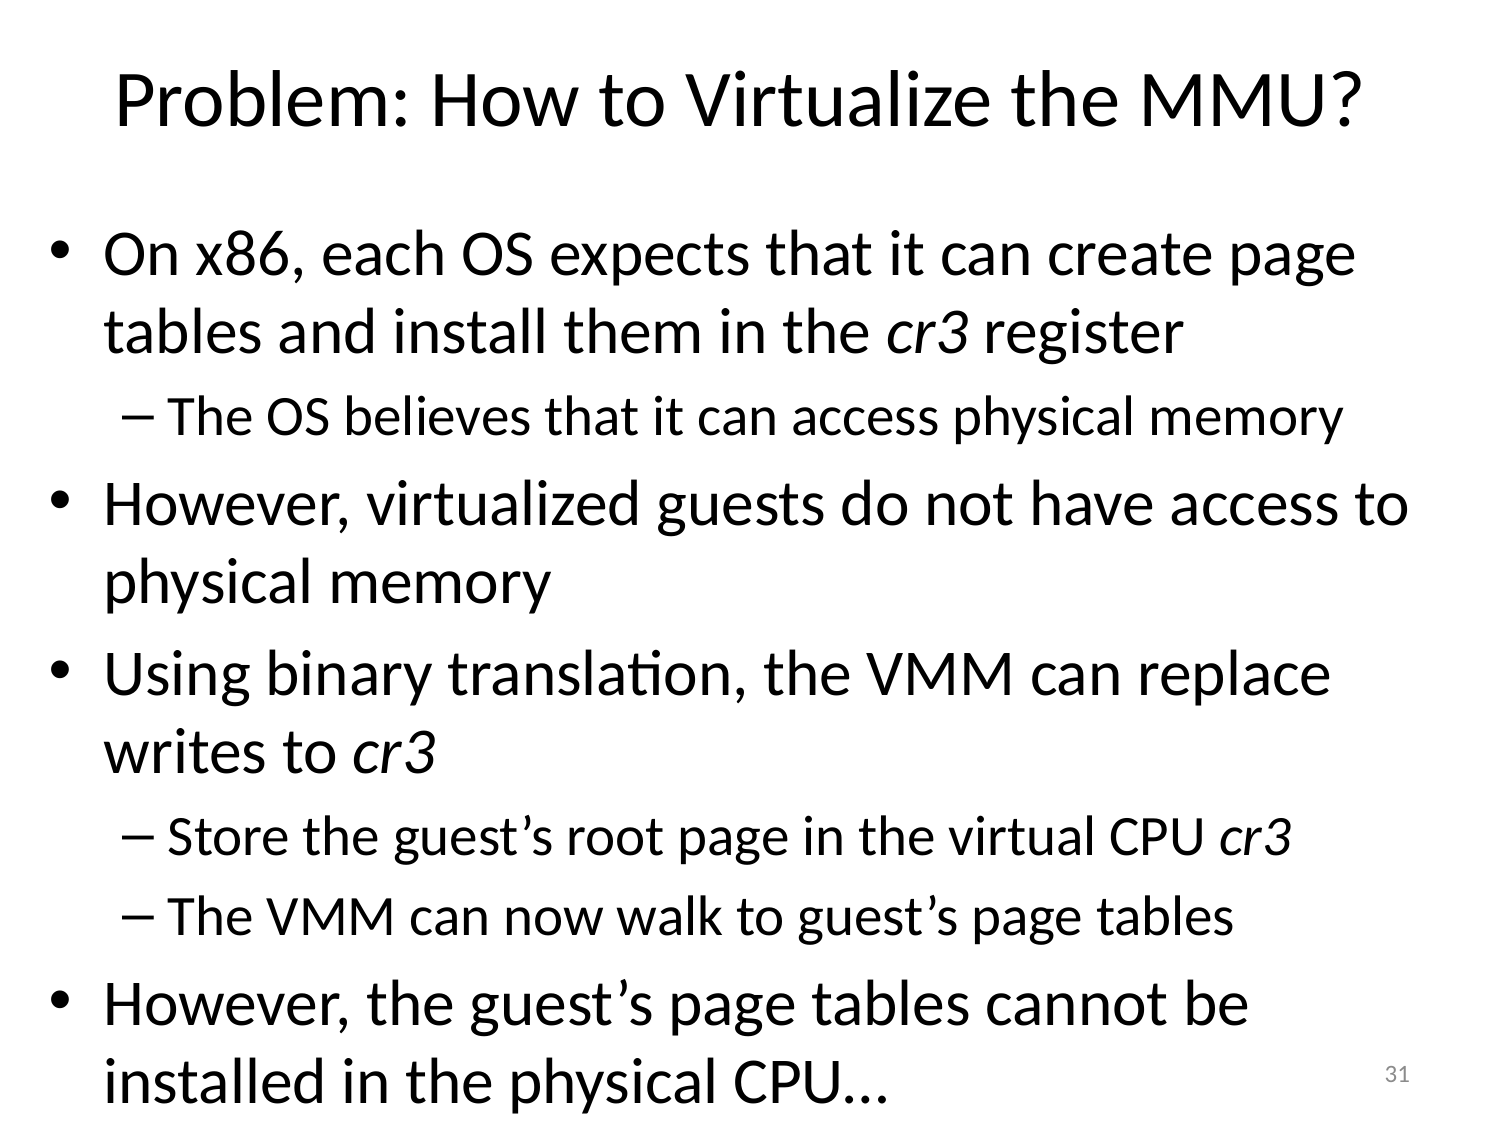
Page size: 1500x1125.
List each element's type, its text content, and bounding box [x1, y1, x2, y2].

list On x86, each OS expects that it can create page tables and install them in the cr3 register The OS believes that it can access physical memory However, virtualized guests do not have access to physical memory Using binary translation, the VMM can replace writes to cr3 Store the guest’s root page in the virtual CPU cr3 The VMM can now walk to guest’s page tables However, the guest’s page tables cannot be installed in the physical CPU… [33, 202, 1467, 1125]
title Problem: How to Virtualize the MMU? [75, 0, 1425, 188]
slide_number <number> [1074, 1042, 1425, 1103]
